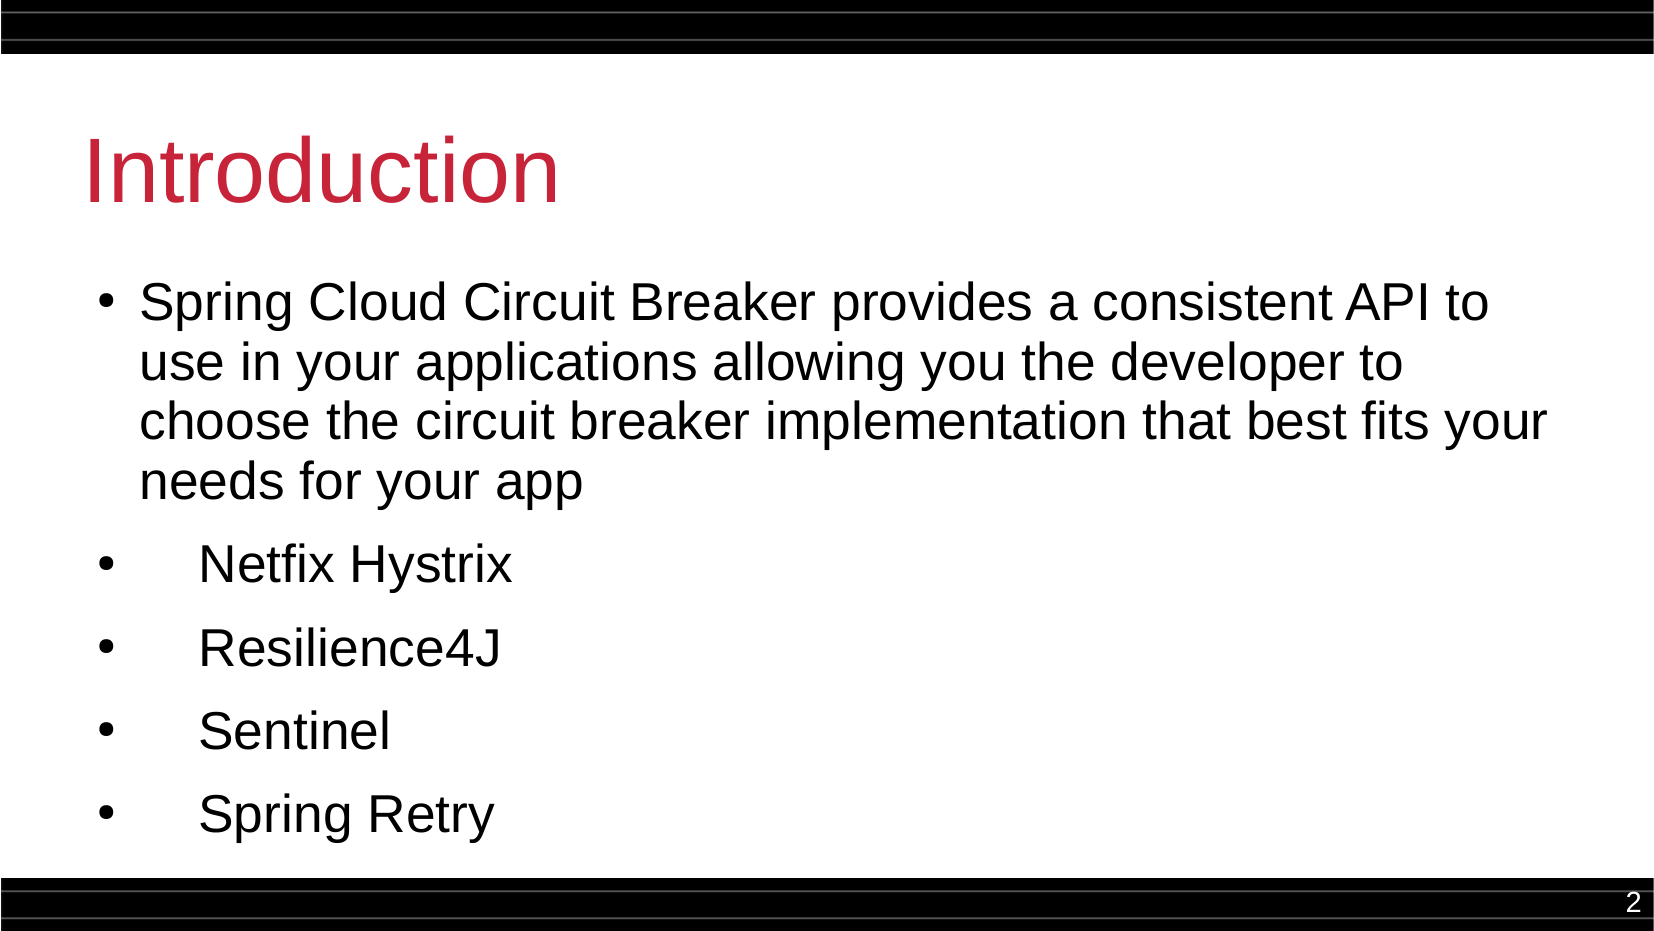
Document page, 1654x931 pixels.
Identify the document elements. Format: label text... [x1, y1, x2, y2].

picture [1, 878, 1654, 931]
list Spring Cloud Circuit Breaker provides a consistent API to use in your applications allowing you the developer to choose the circuit breaker implementation that best fits your needs for your app Netfix Hystrix Resilience4J Sentinel Spring Retry [82, 271, 1571, 851]
title Introduction [82, 92, 1571, 249]
picture [1, 0, 1654, 54]
